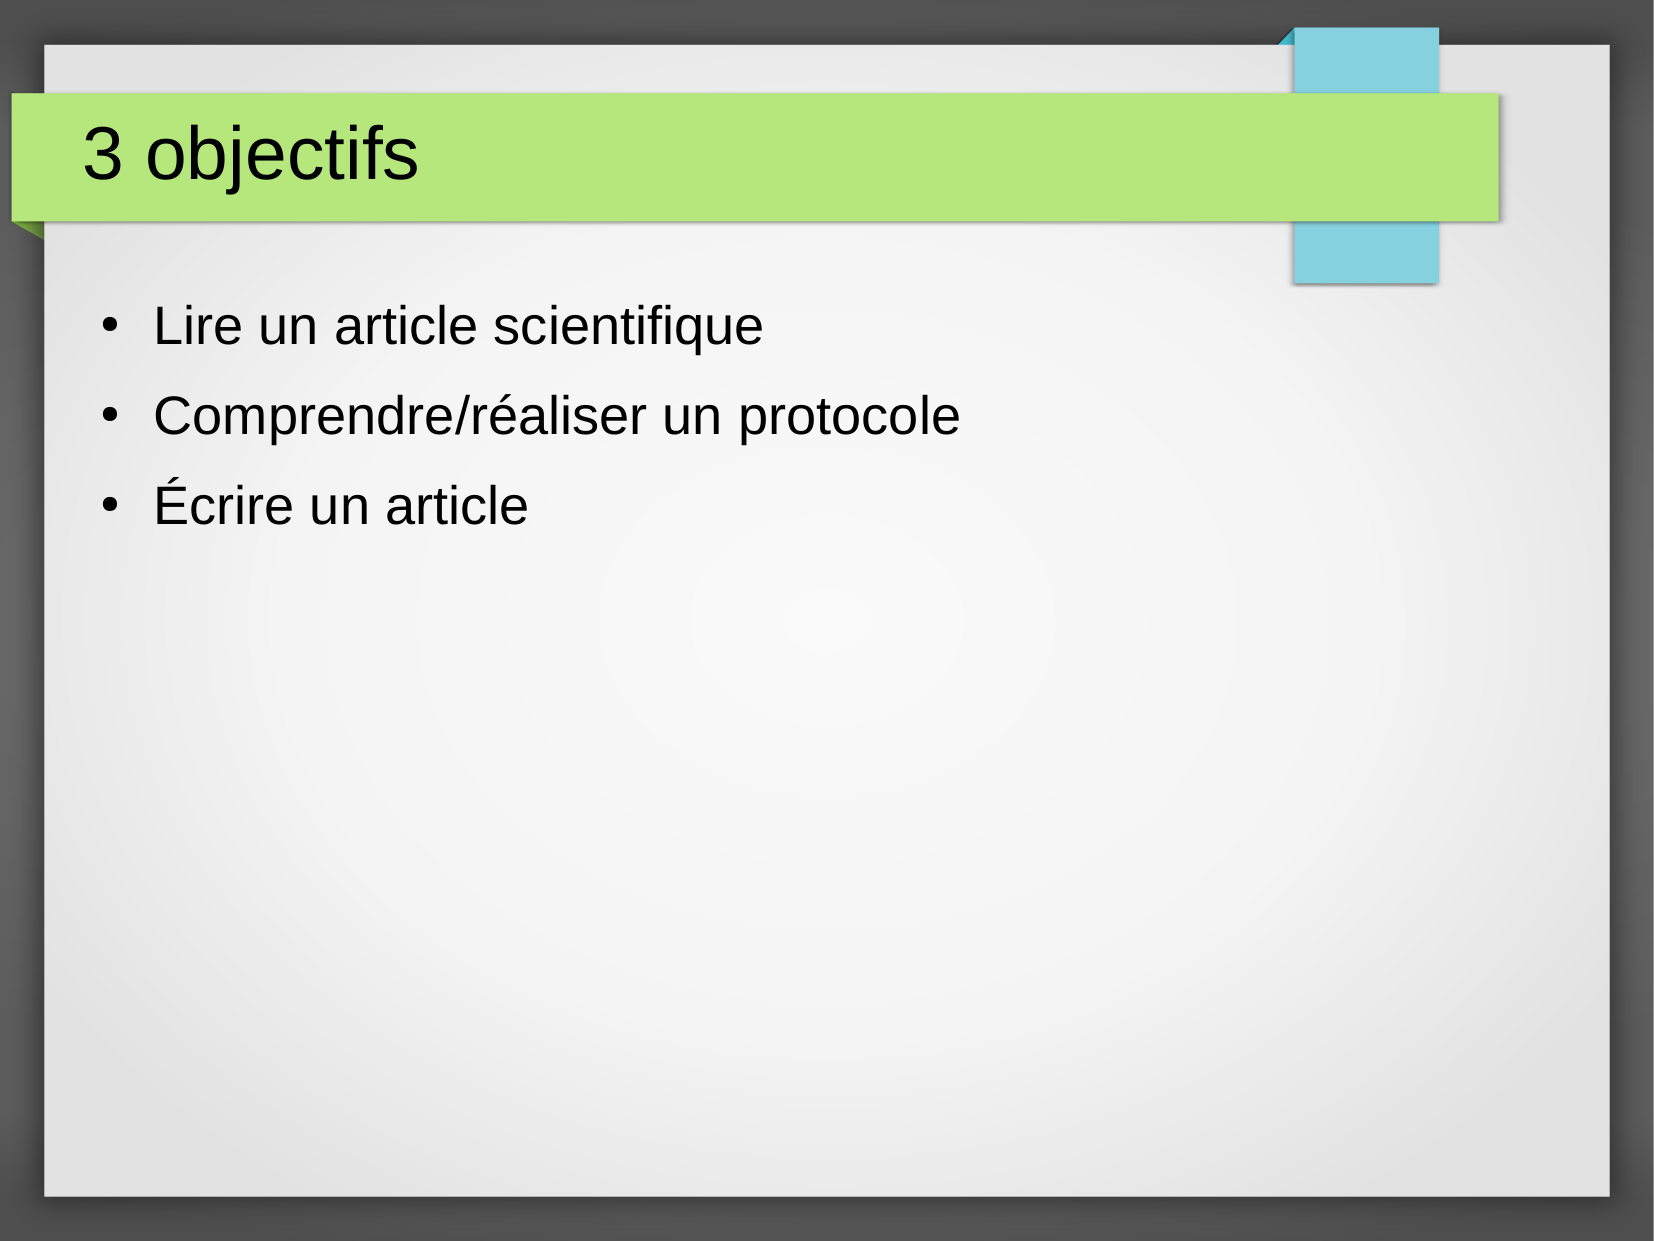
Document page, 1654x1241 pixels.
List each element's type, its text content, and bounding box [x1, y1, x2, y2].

picture [0, 0, 1654, 1241]
title 3 objectifs [82, 94, 1264, 213]
list Lire un article scientifique Comprendre/réaliser un protocole Écrire un article [82, 295, 1571, 1015]
